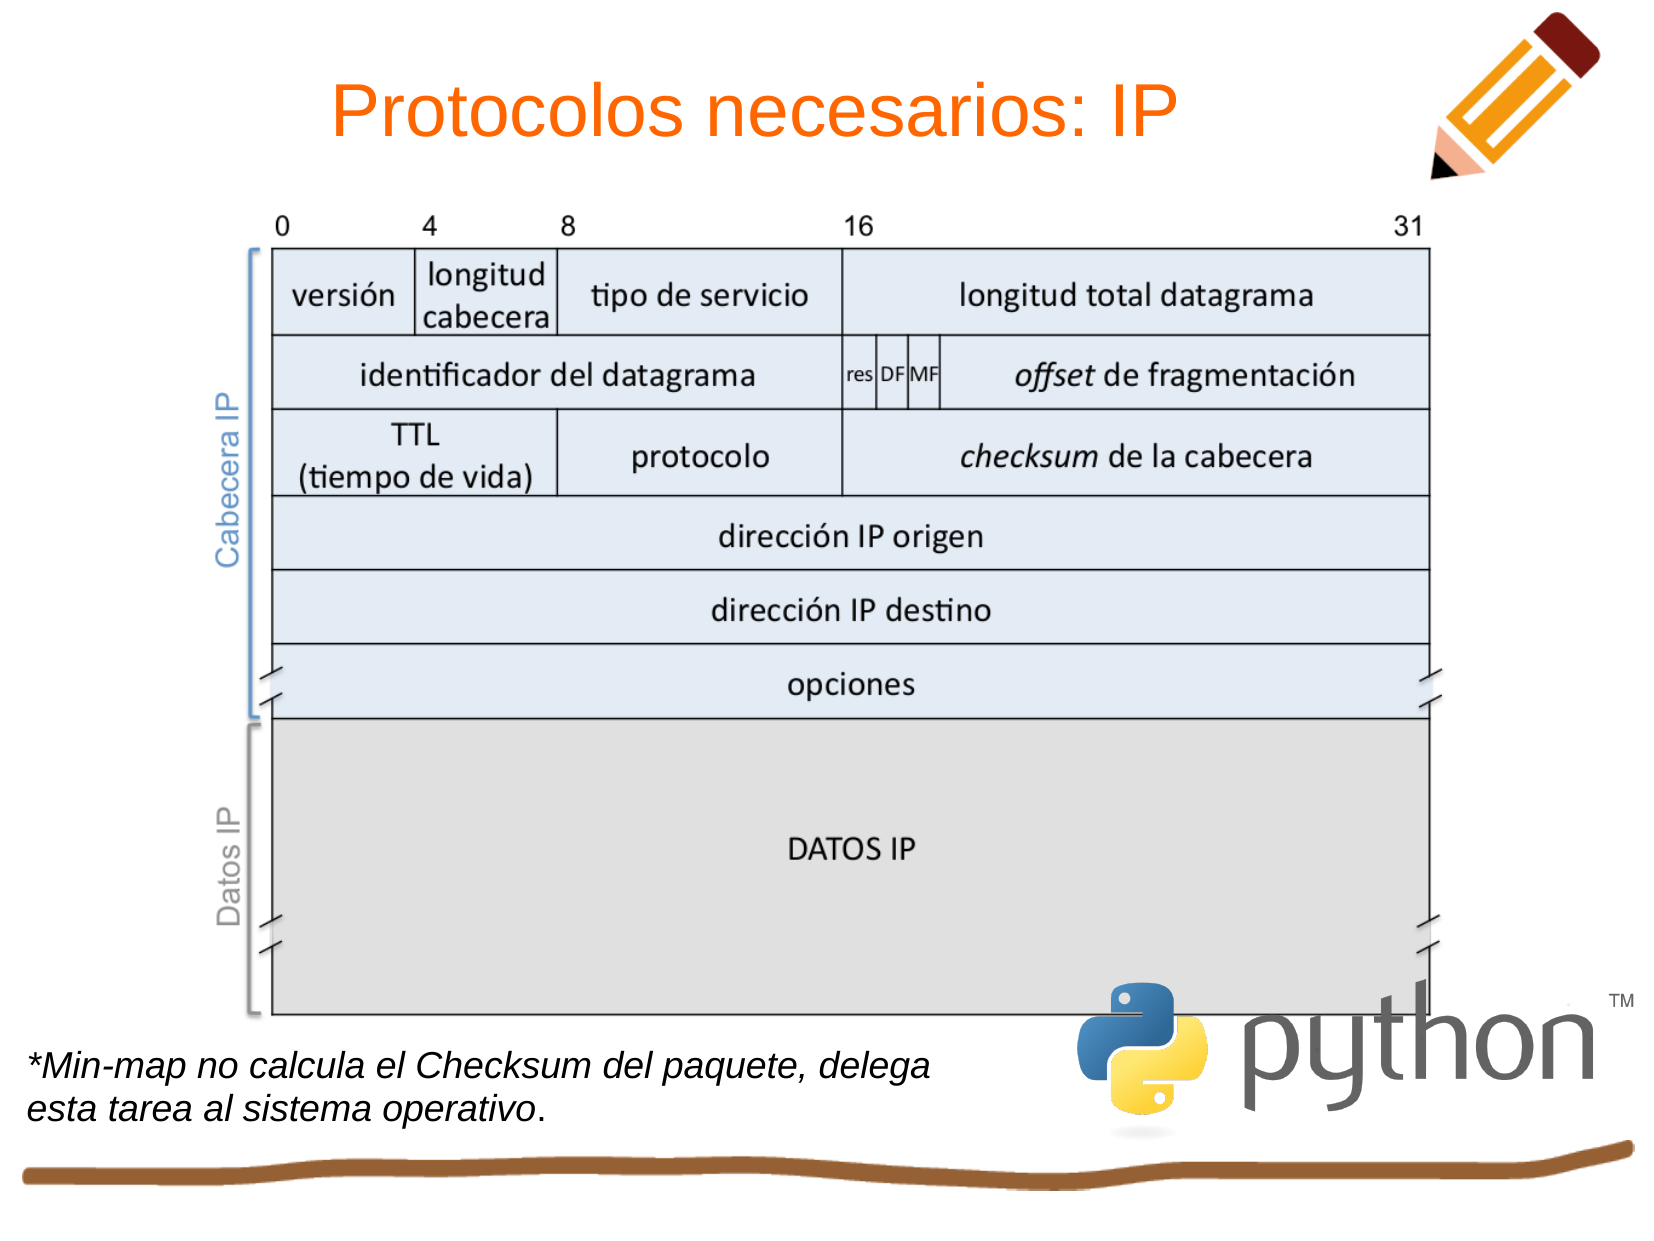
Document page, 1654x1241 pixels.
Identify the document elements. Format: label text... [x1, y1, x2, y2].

picture [1430, 12, 1601, 181]
picture [22, 202, 1647, 1191]
title Protocolos necesarios: IP [82, 49, 1430, 172]
text_box *Min-map no calcula el Checksum del paquete, delega esta tarea al sistema operativo. [11, 1037, 993, 1137]
